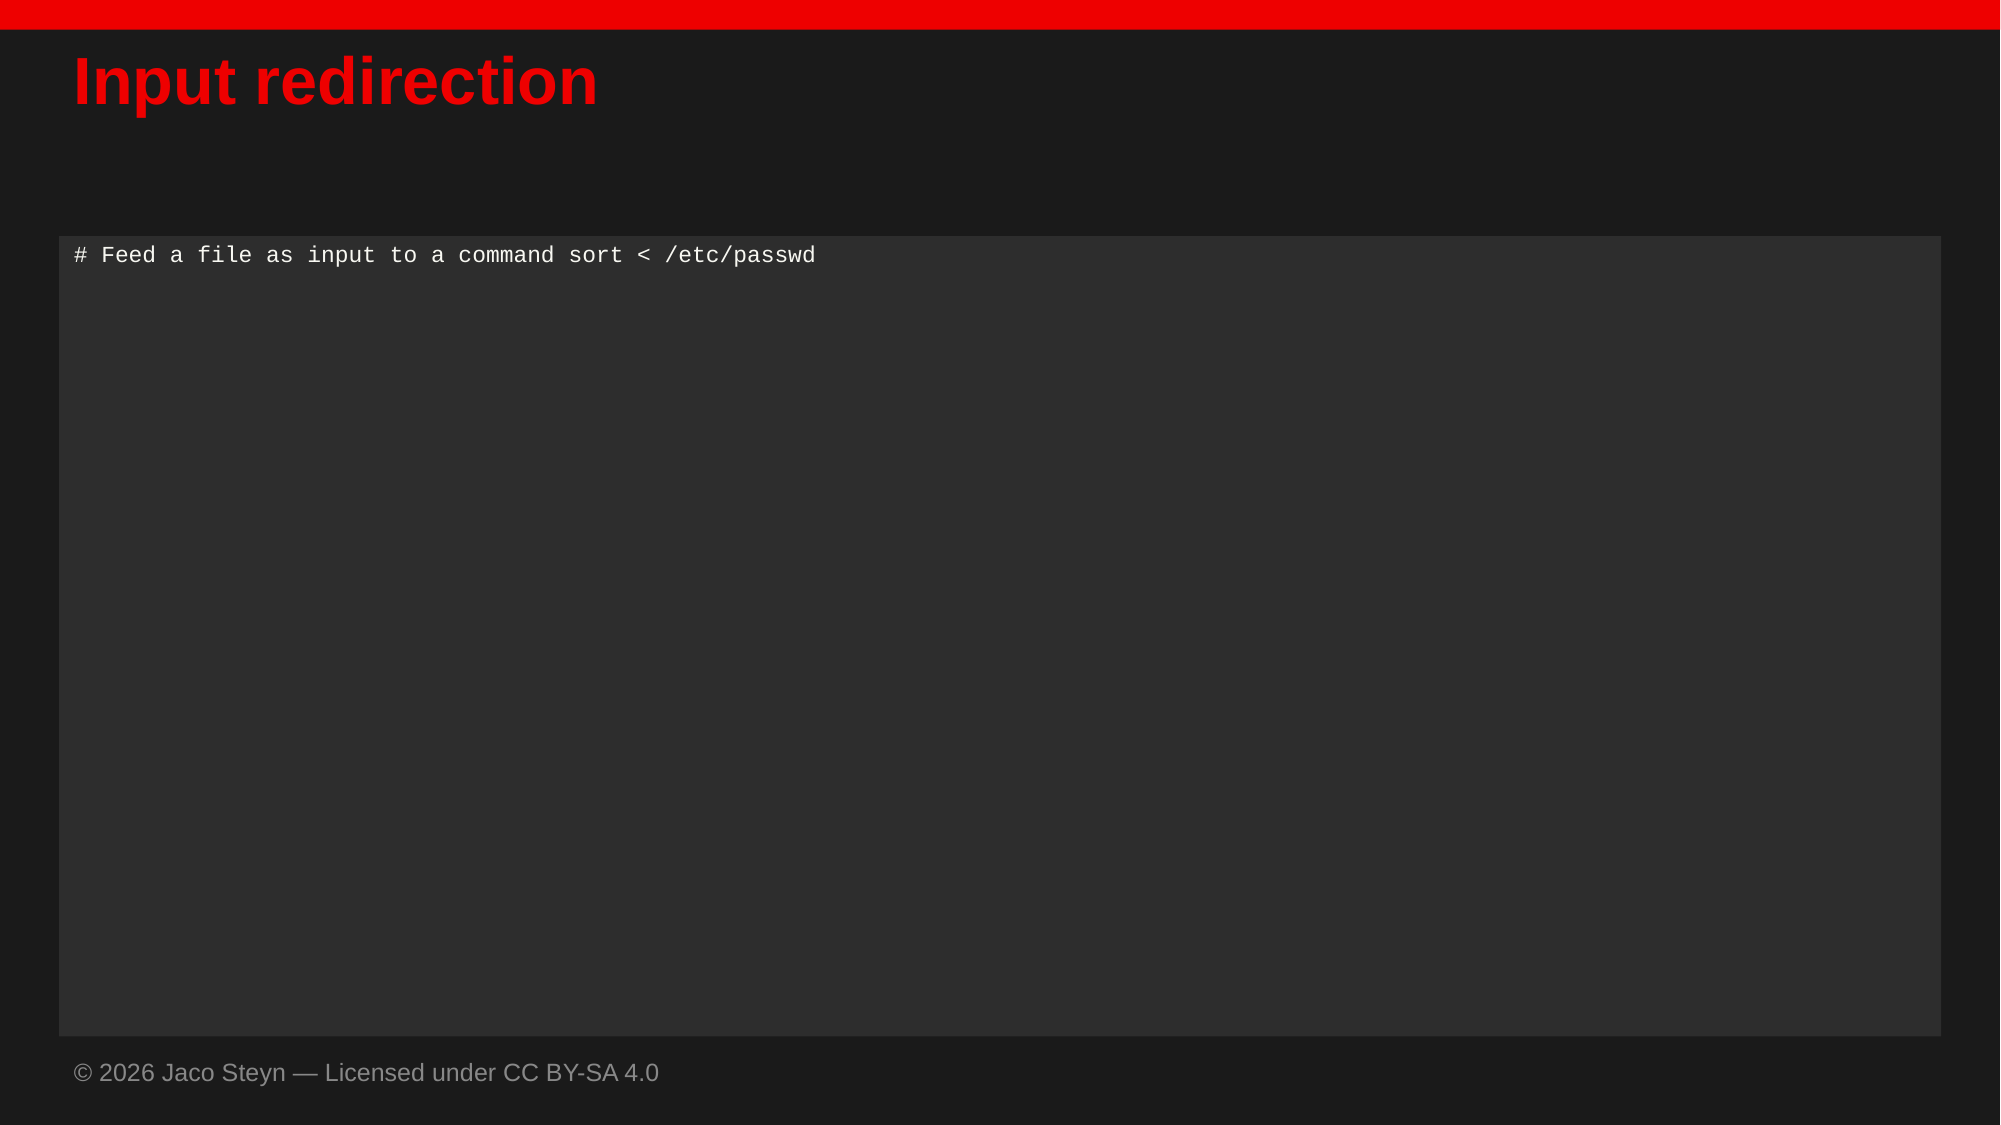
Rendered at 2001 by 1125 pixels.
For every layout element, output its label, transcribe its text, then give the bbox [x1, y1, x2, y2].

text_box # Feed a file as input to a command sort < /etc/passwd [59, 236, 1942, 1037]
text_box [0, 0, 2001, 30]
text_box Input redirection [59, 36, 1942, 208]
text_box © 2026 Jaco Steyn — Licensed under CC BY-SA 4.0 [59, 1051, 1942, 1093]
